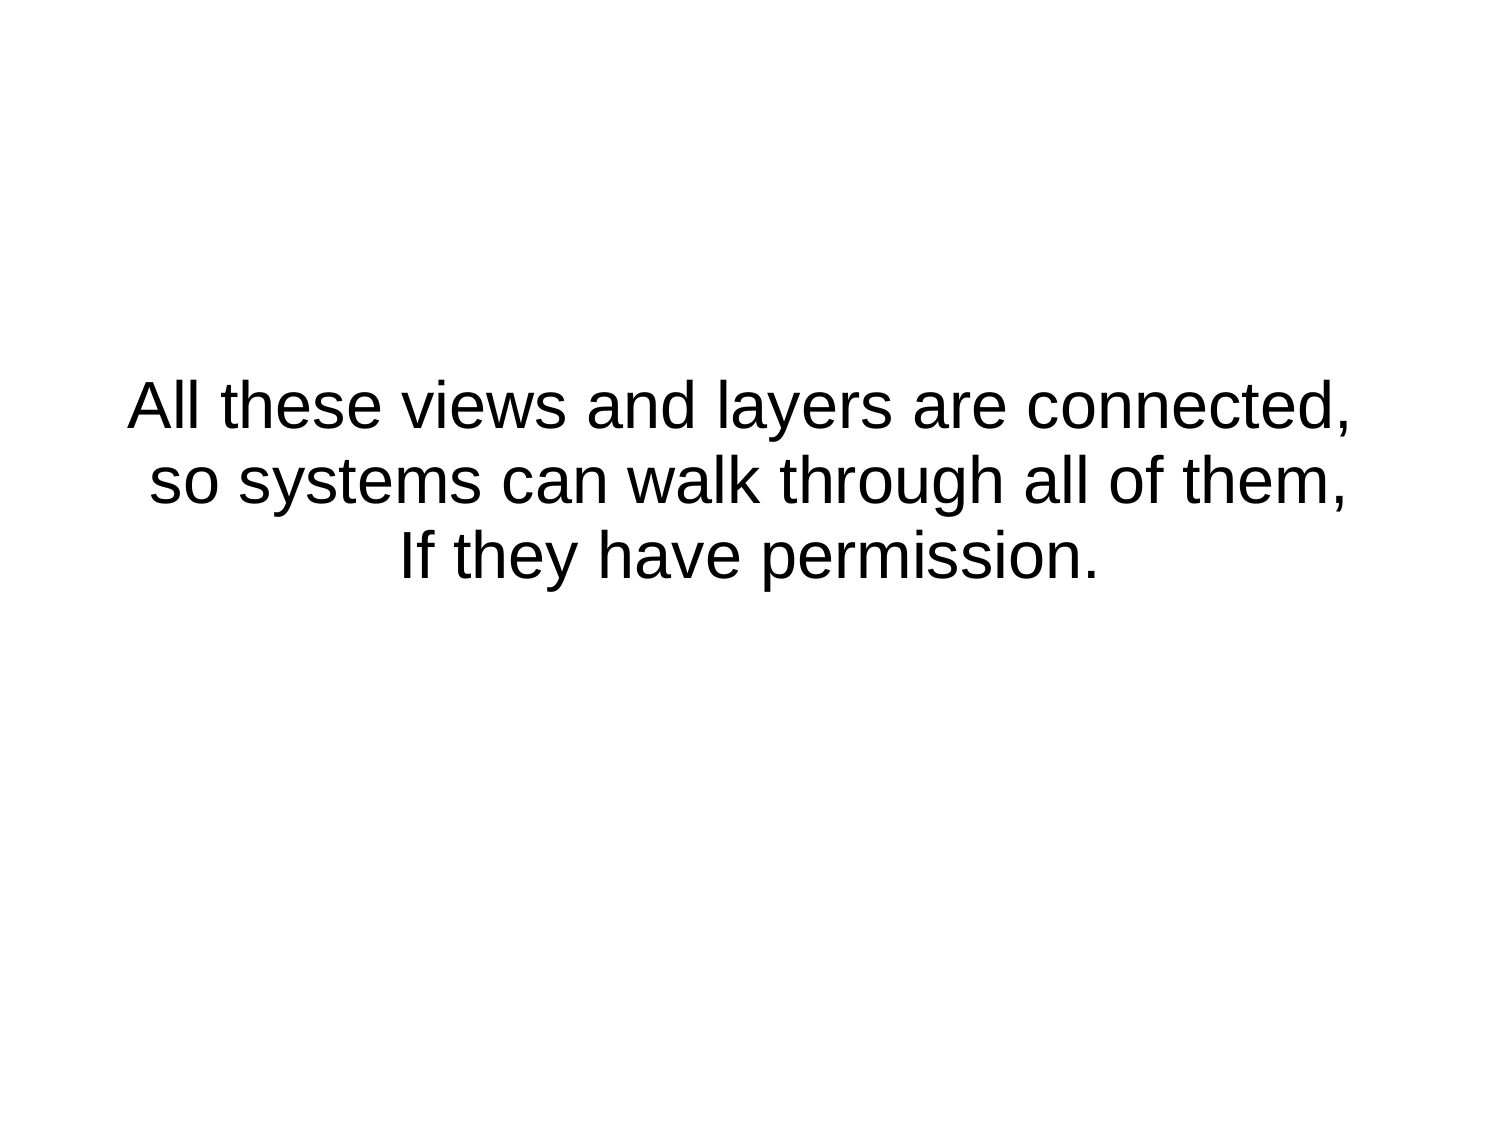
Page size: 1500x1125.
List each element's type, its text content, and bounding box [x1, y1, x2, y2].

subtitle All these views and layers are connected, so systems can walk through all of them, If they have permission. [75, 44, 1425, 916]
